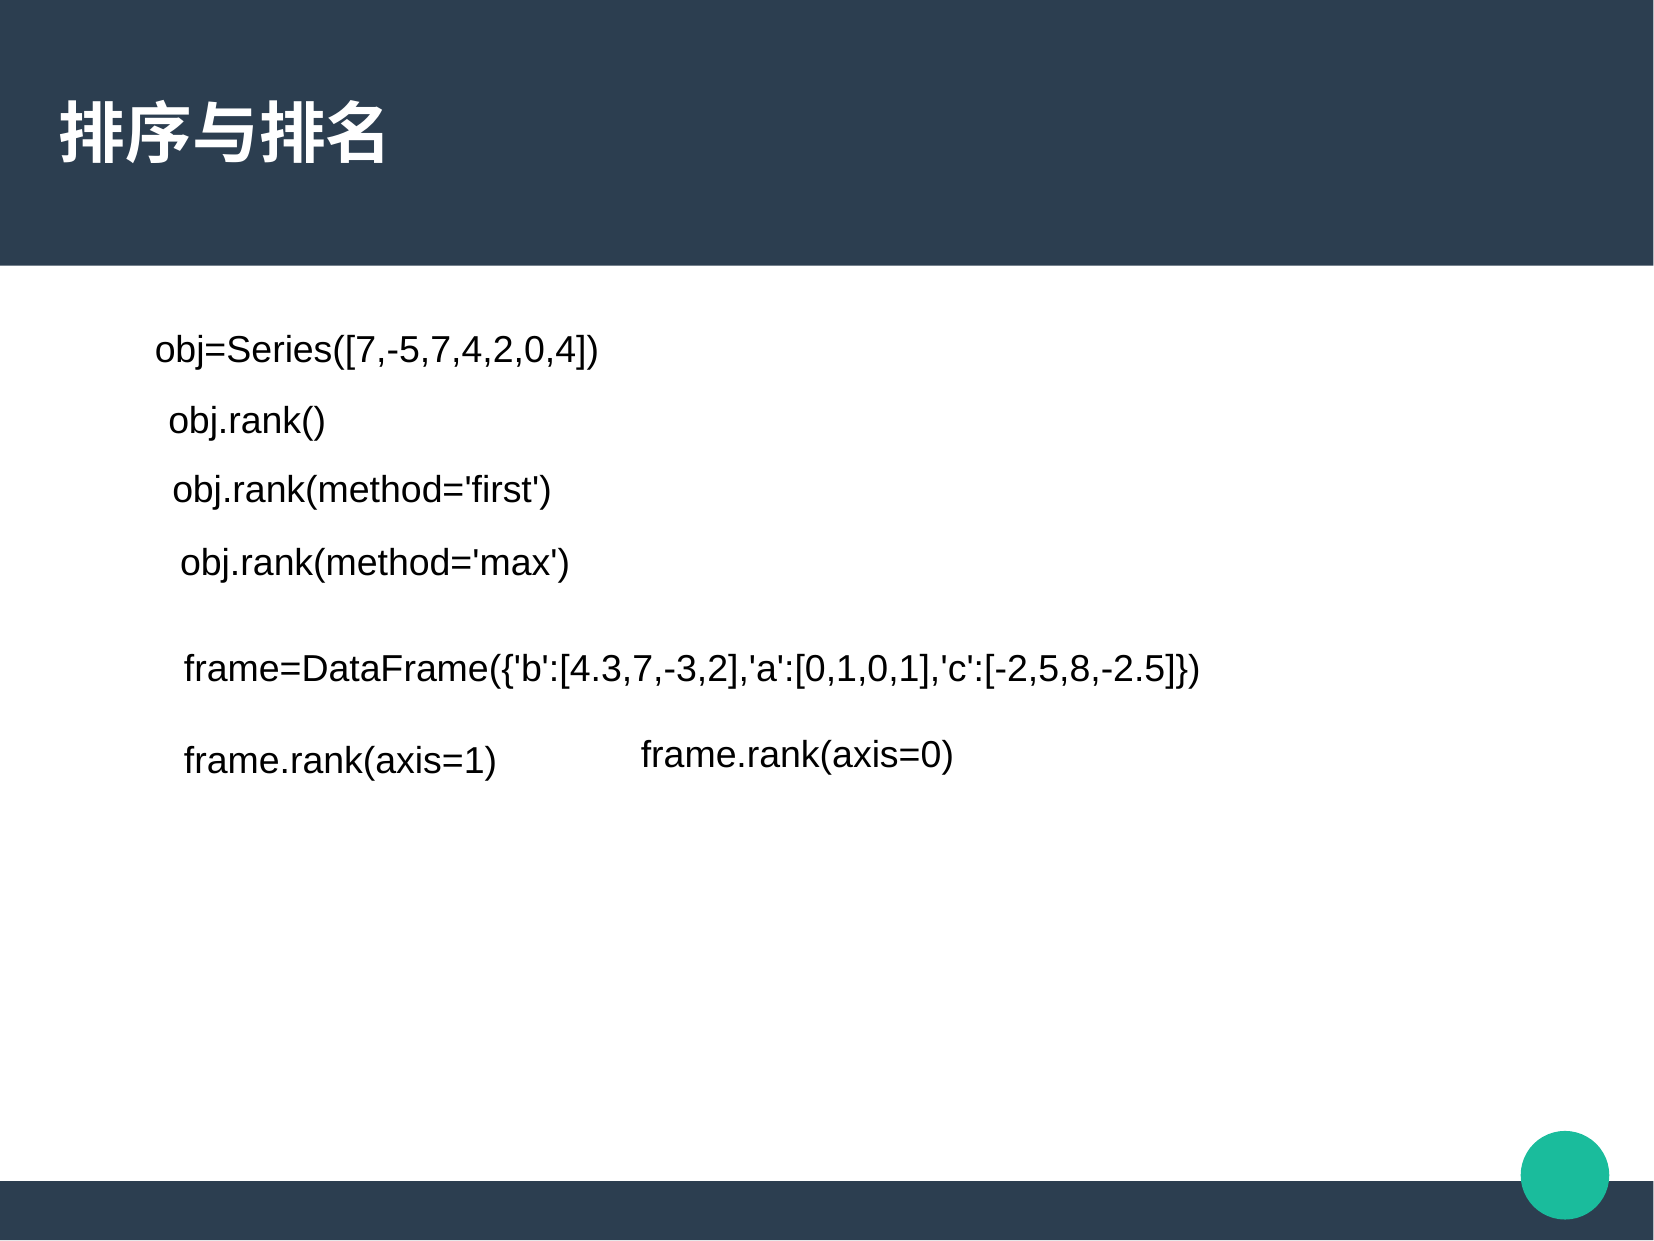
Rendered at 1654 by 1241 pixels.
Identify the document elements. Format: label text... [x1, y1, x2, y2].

text_box frame.rank(axis=1) [169, 732, 513, 790]
text_box obj=Series([7,-5,7,4,2,0,4]) [129, 321, 615, 378]
text_box obj.rank(method='max') [165, 533, 586, 591]
title 排序与排名 [59, 49, 1595, 207]
text_box frame.rank(axis=0) [625, 726, 969, 784]
text_box obj.rank(method='first') [157, 460, 567, 518]
text_box obj.rank() [153, 391, 342, 449]
text_box frame=DataFrame({'b':[4.3,7,-3,2],'a':[0,1,0,1],'c':[-2,5,8,-2.5]}) [169, 639, 1217, 697]
